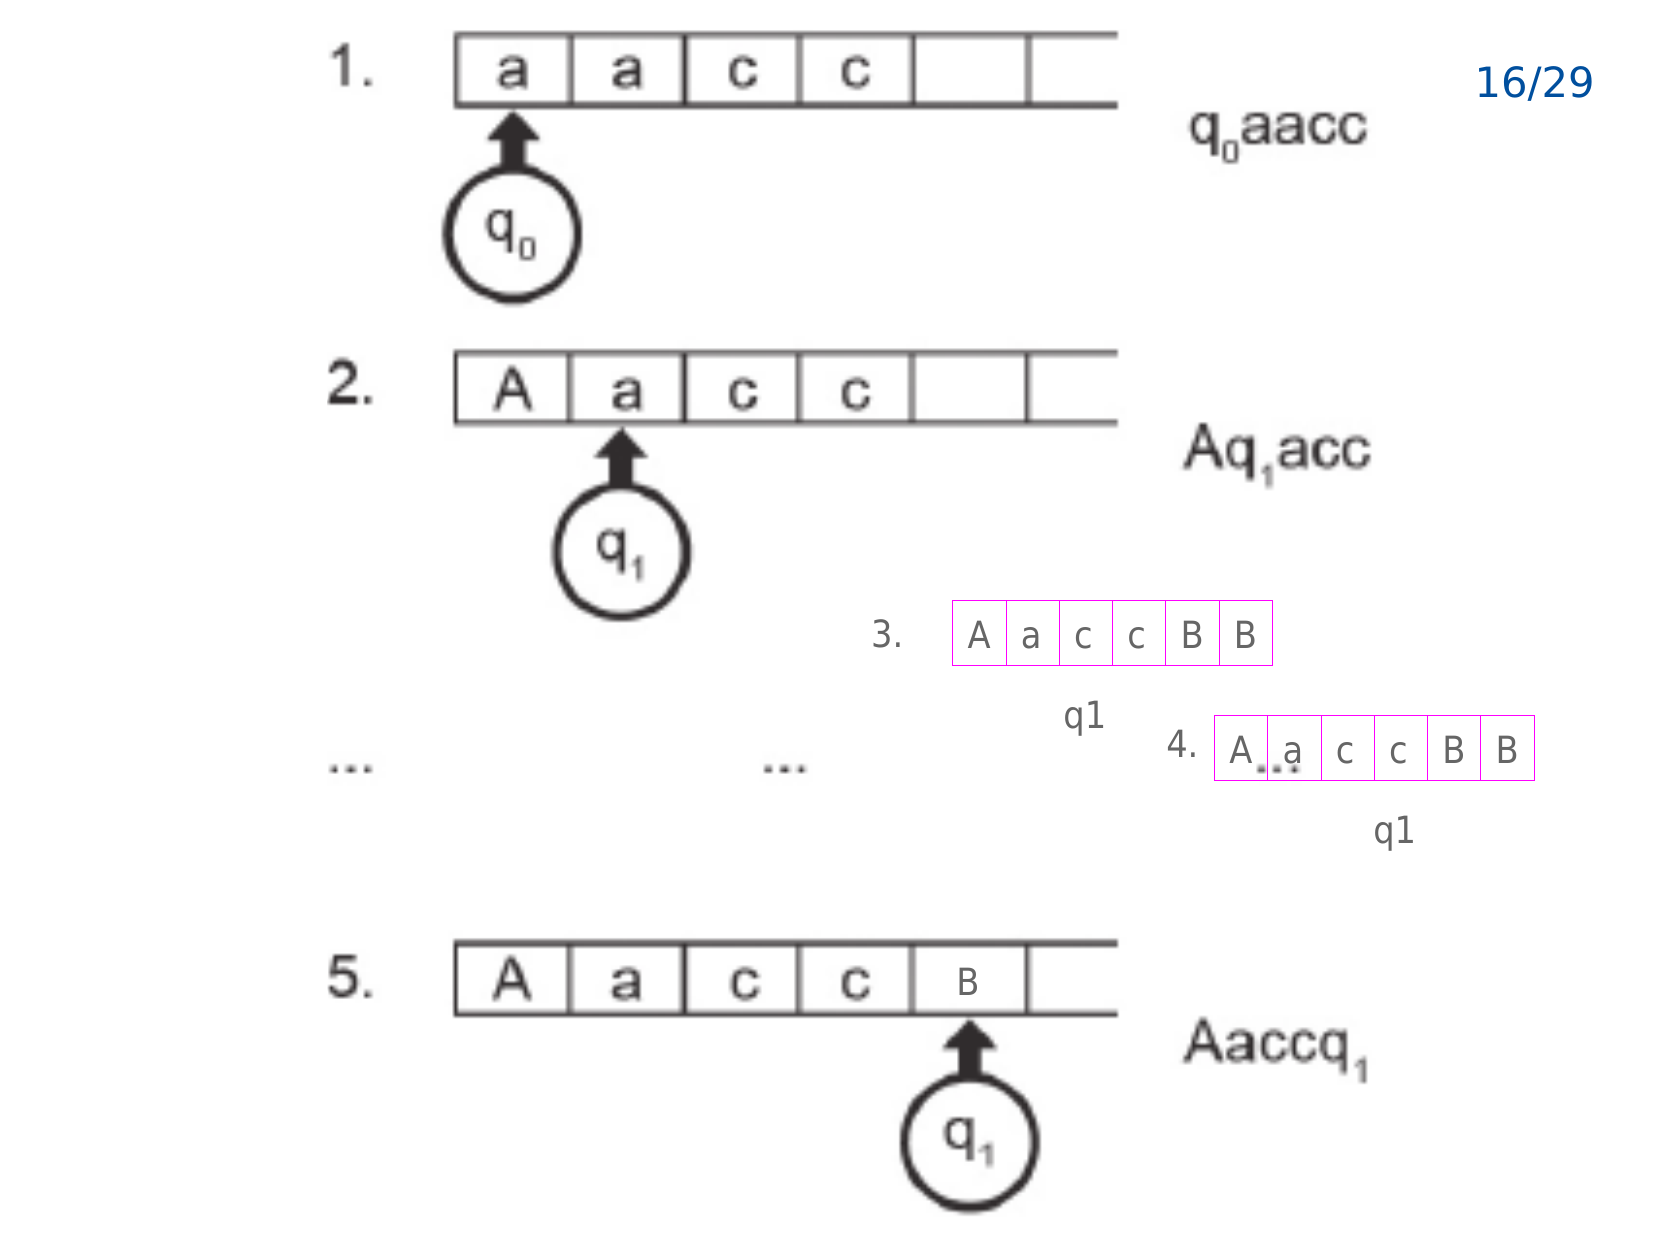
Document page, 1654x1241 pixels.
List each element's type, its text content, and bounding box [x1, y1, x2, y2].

text_box c [1112, 600, 1165, 666]
text_box q1 [1358, 794, 1444, 863]
text_box A [952, 600, 1006, 666]
picture [327, 29, 1391, 1224]
text_box 3. [856, 605, 919, 664]
text_box a [1267, 715, 1321, 781]
text_box c [1321, 715, 1374, 781]
text_box A [1214, 715, 1267, 781]
text_box B [1480, 715, 1535, 781]
text_box B [1427, 715, 1480, 781]
text_box 4. [1151, 715, 1214, 774]
text_box q1 [1048, 679, 1134, 747]
text_box c [1059, 600, 1112, 666]
text_box a [1006, 600, 1059, 666]
text_box B [1219, 600, 1273, 666]
text_box B [941, 947, 995, 1012]
text_box B [1165, 600, 1219, 666]
text_box c [1374, 715, 1427, 781]
